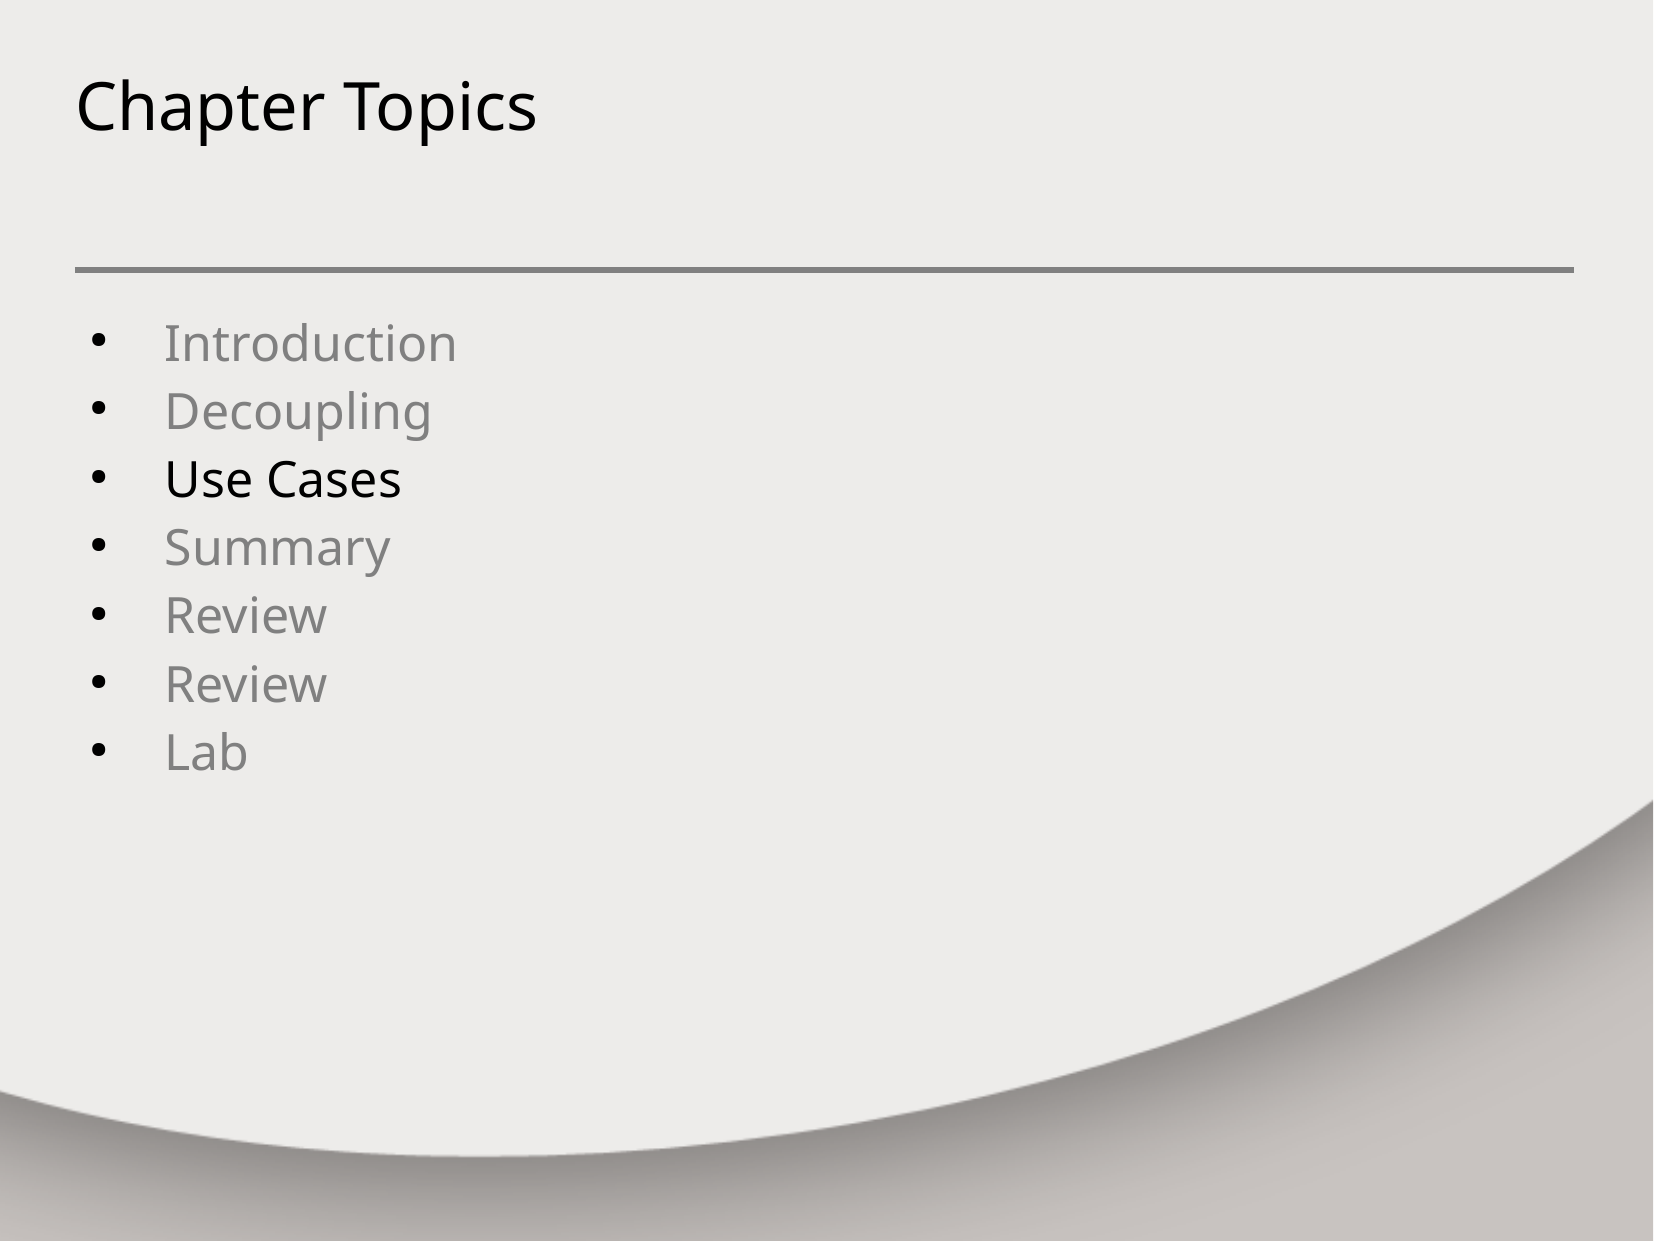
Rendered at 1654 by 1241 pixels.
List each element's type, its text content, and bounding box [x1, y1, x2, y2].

text_box Introduction Decoupling Use Cases Summary Review Review Lab [74, 300, 1575, 1163]
picture [0, 0, 1654, 1241]
title Chapter Topics [74, 75, 1575, 226]
